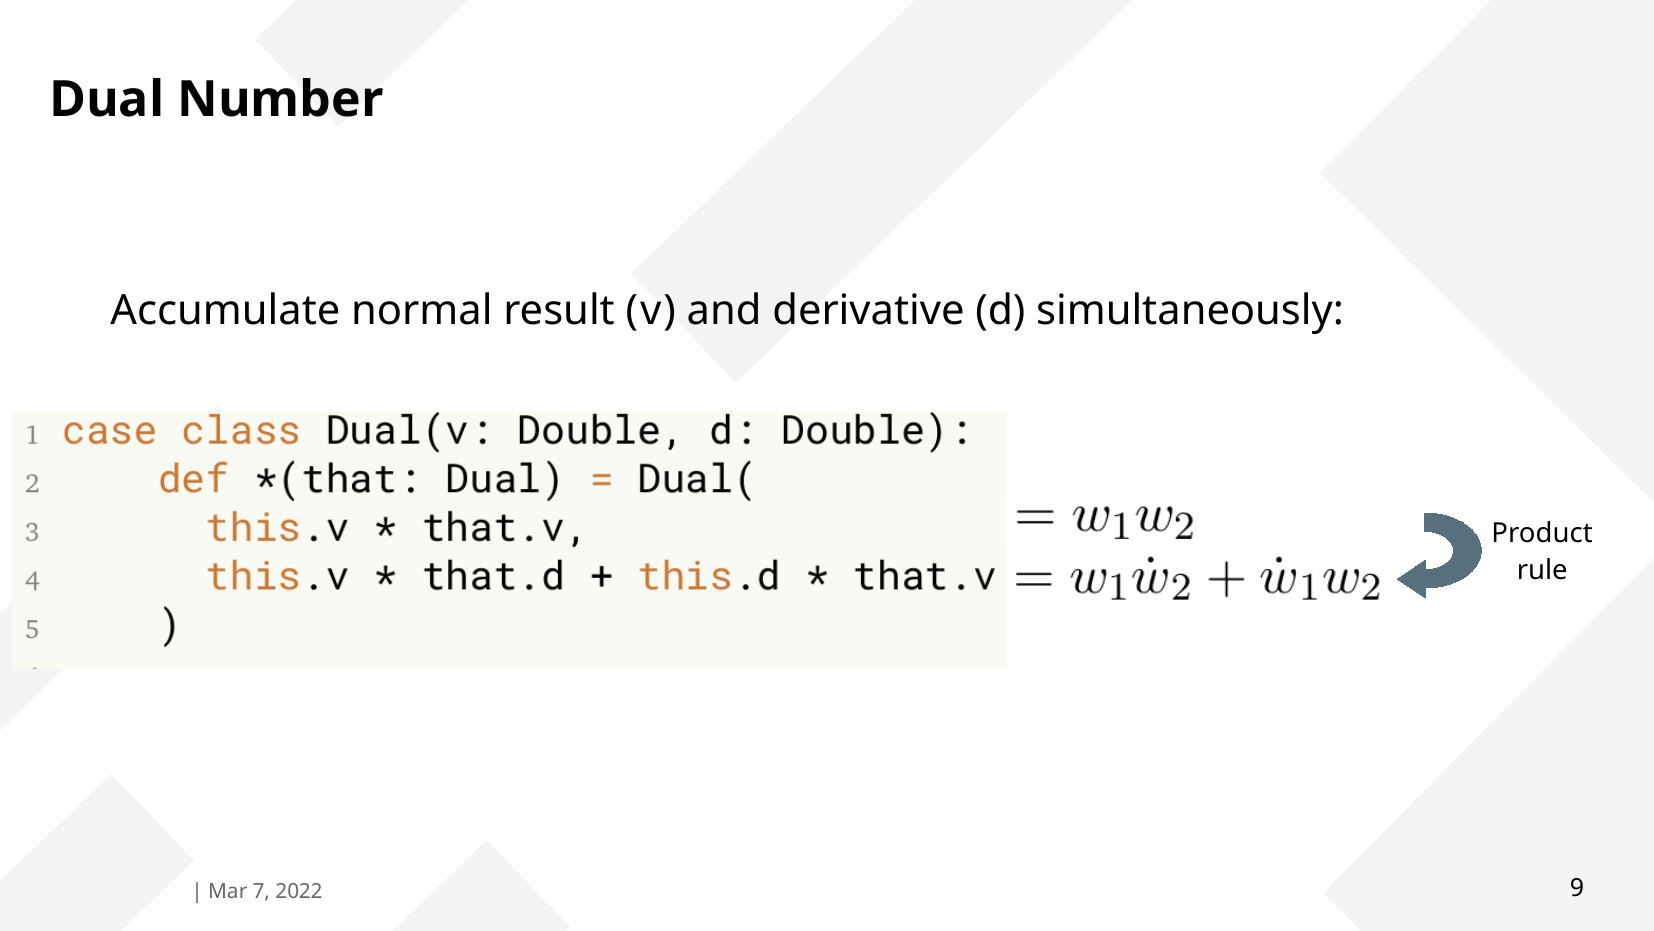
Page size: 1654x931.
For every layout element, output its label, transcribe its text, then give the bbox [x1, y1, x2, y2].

text_box [1397, 560, 1426, 598]
list Product rule [1425, 512, 1613, 588]
list Accumulate normal result (v) and derivative (d) simultaneously: [39, 279, 1528, 407]
title Dual Number [49, 37, 1538, 158]
picture [12, 412, 1388, 669]
